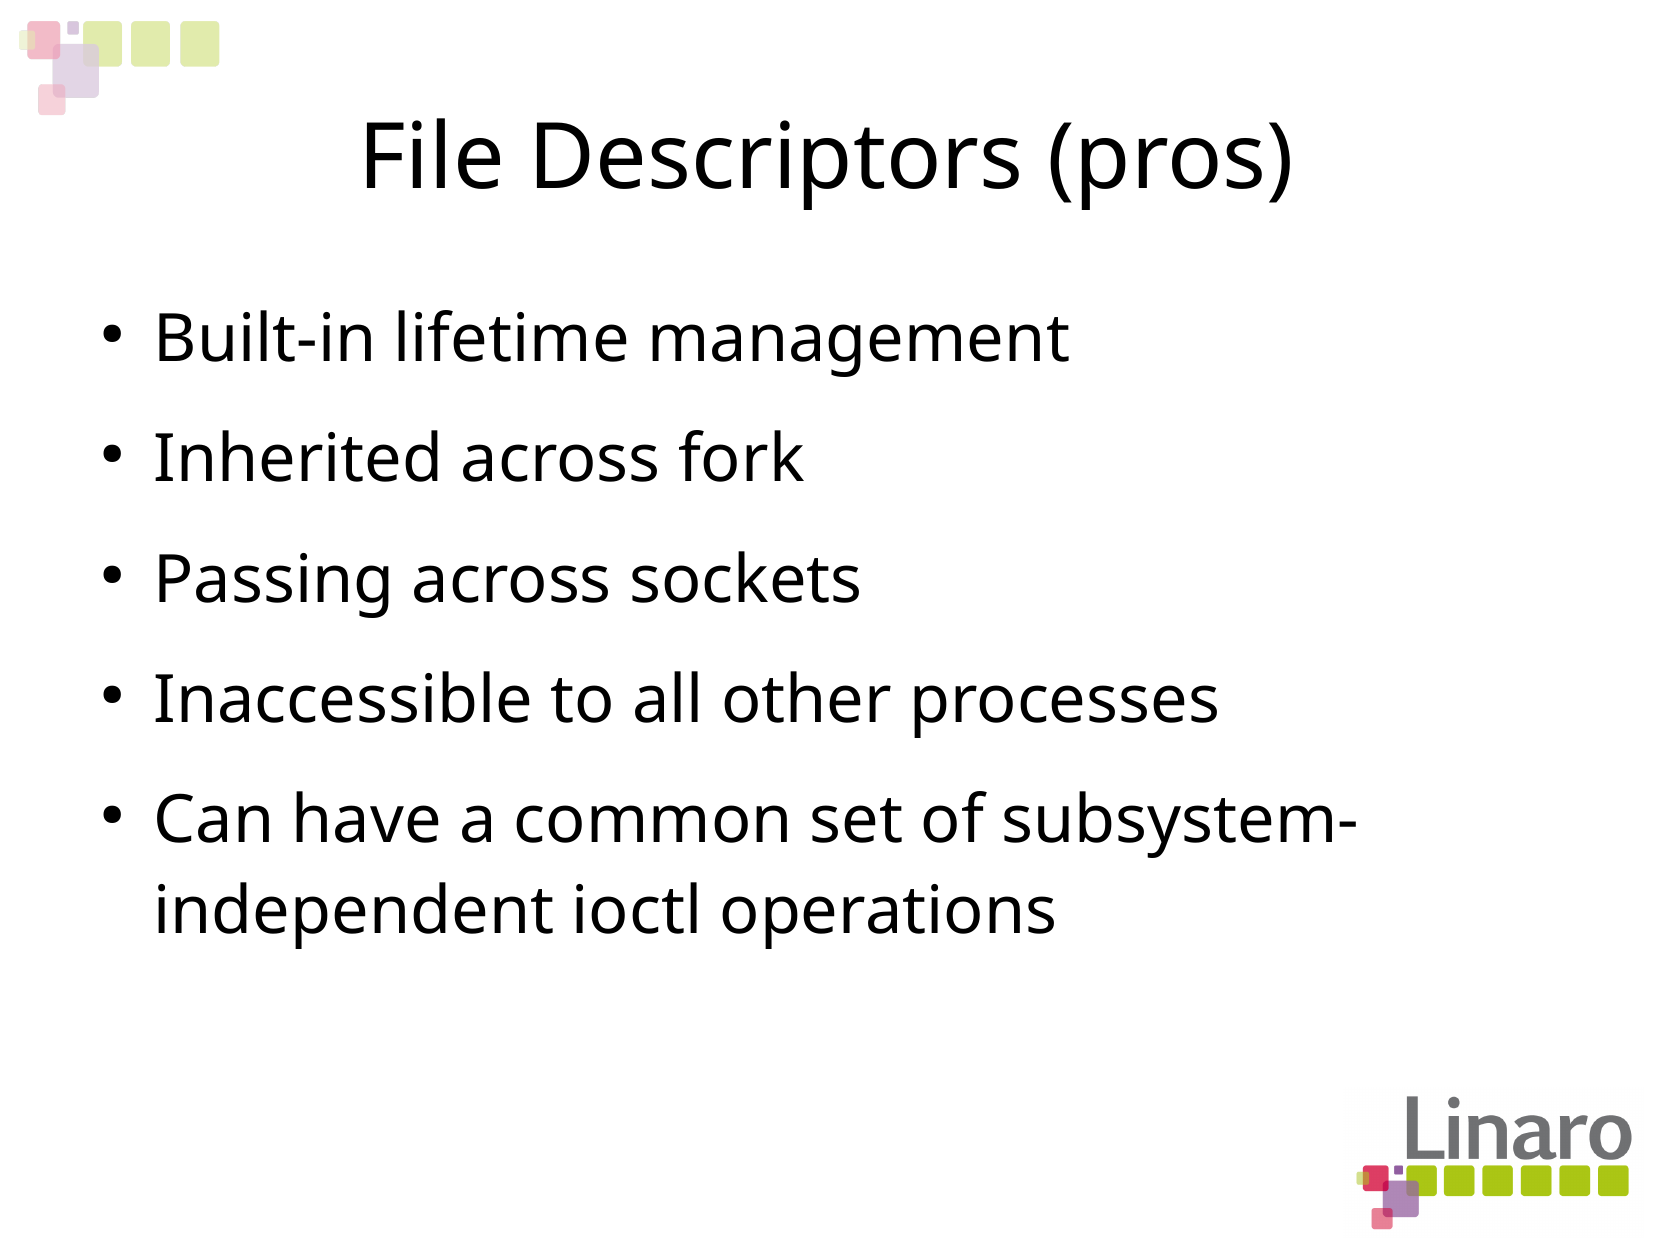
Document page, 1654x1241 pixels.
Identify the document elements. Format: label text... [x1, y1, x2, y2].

list Built-in lifetime management Inherited across fork Passing across sockets Inaccessible to all other processes Can have a common set of subsystem-independent ioctl operations [82, 290, 1571, 1109]
title File Descriptors (pros) [82, 49, 1571, 257]
picture [1343, 1087, 1644, 1238]
